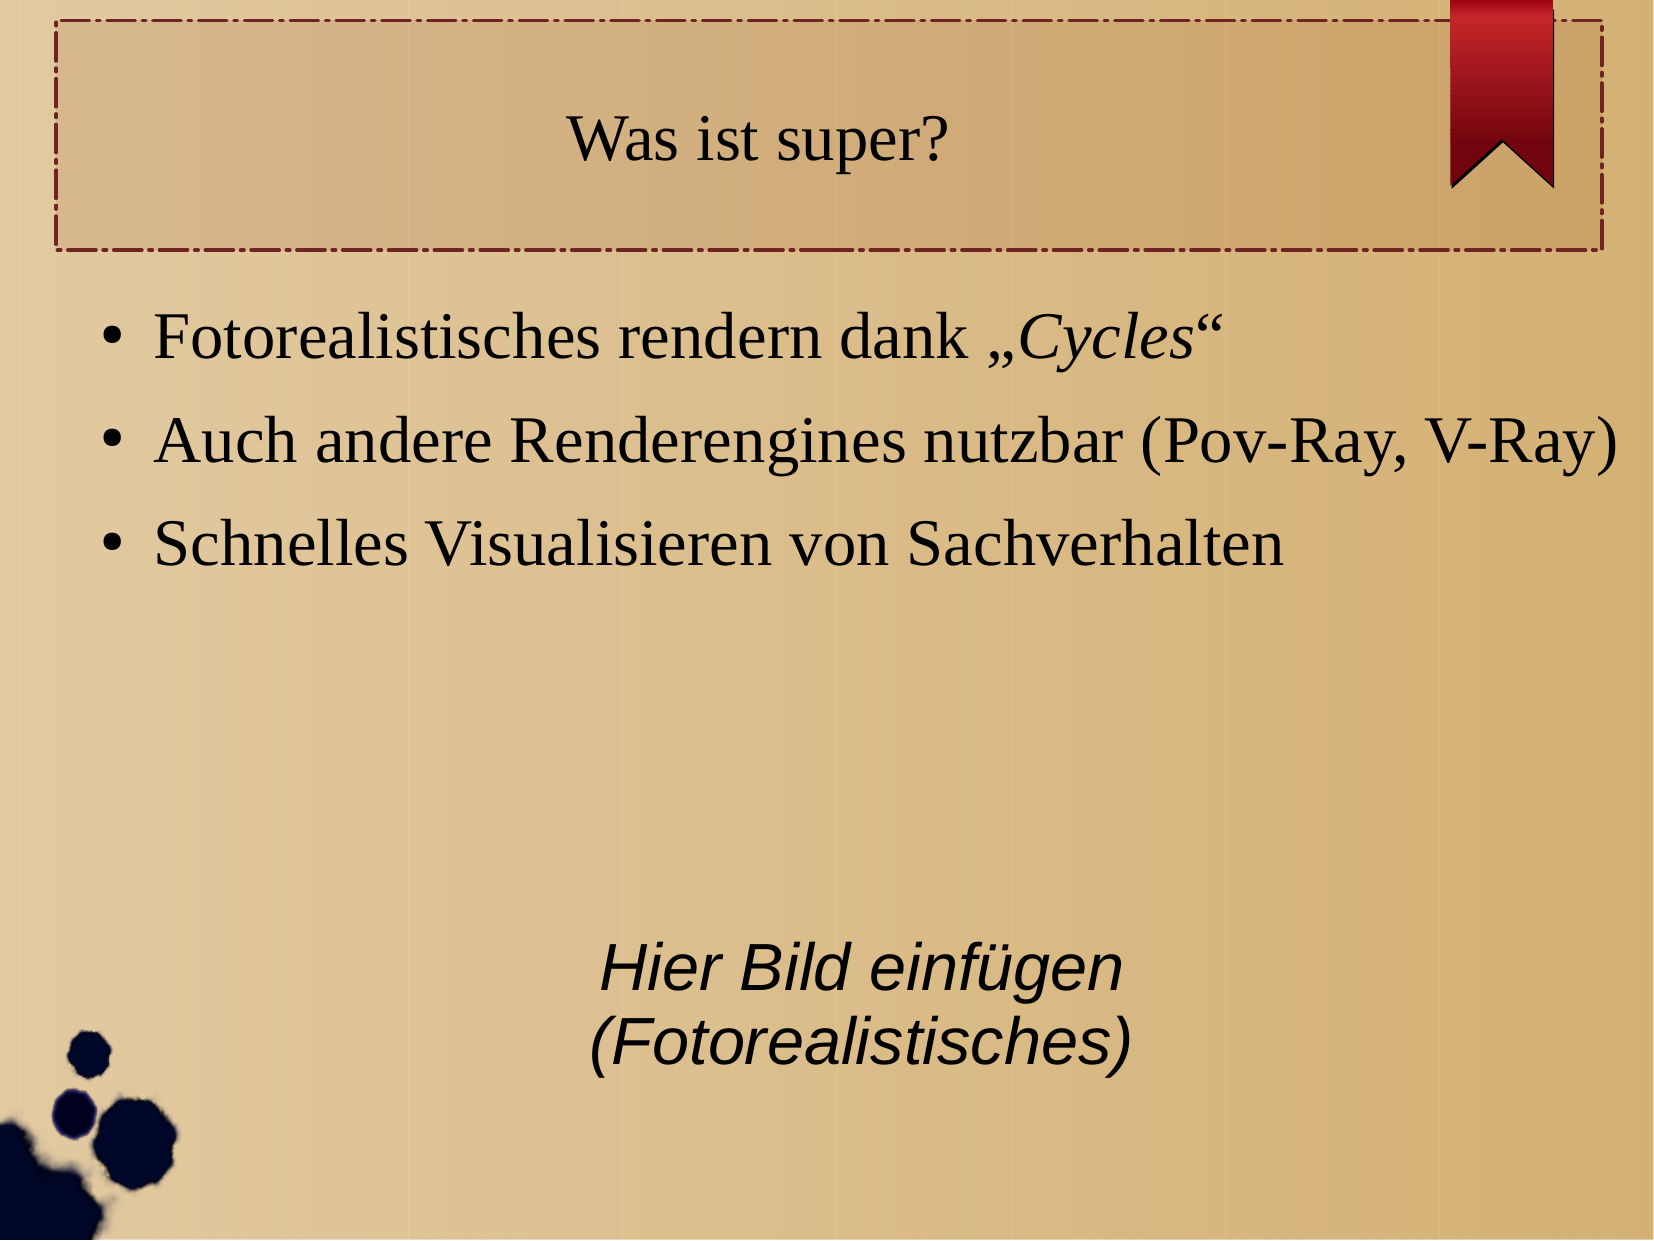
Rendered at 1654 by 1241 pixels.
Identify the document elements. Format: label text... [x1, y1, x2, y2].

title Was ist super? [82, 47, 1412, 229]
text_box Hier Bild einfügen (Fotorealistisches) [519, 922, 1205, 1162]
list Fotorealistisches rendern dank „Cycles“ Auch andere Renderengines nutzbar (Pov-Ray, V-Ray) Schnelles Visualisieren von Sachverhalten [82, 299, 1630, 745]
